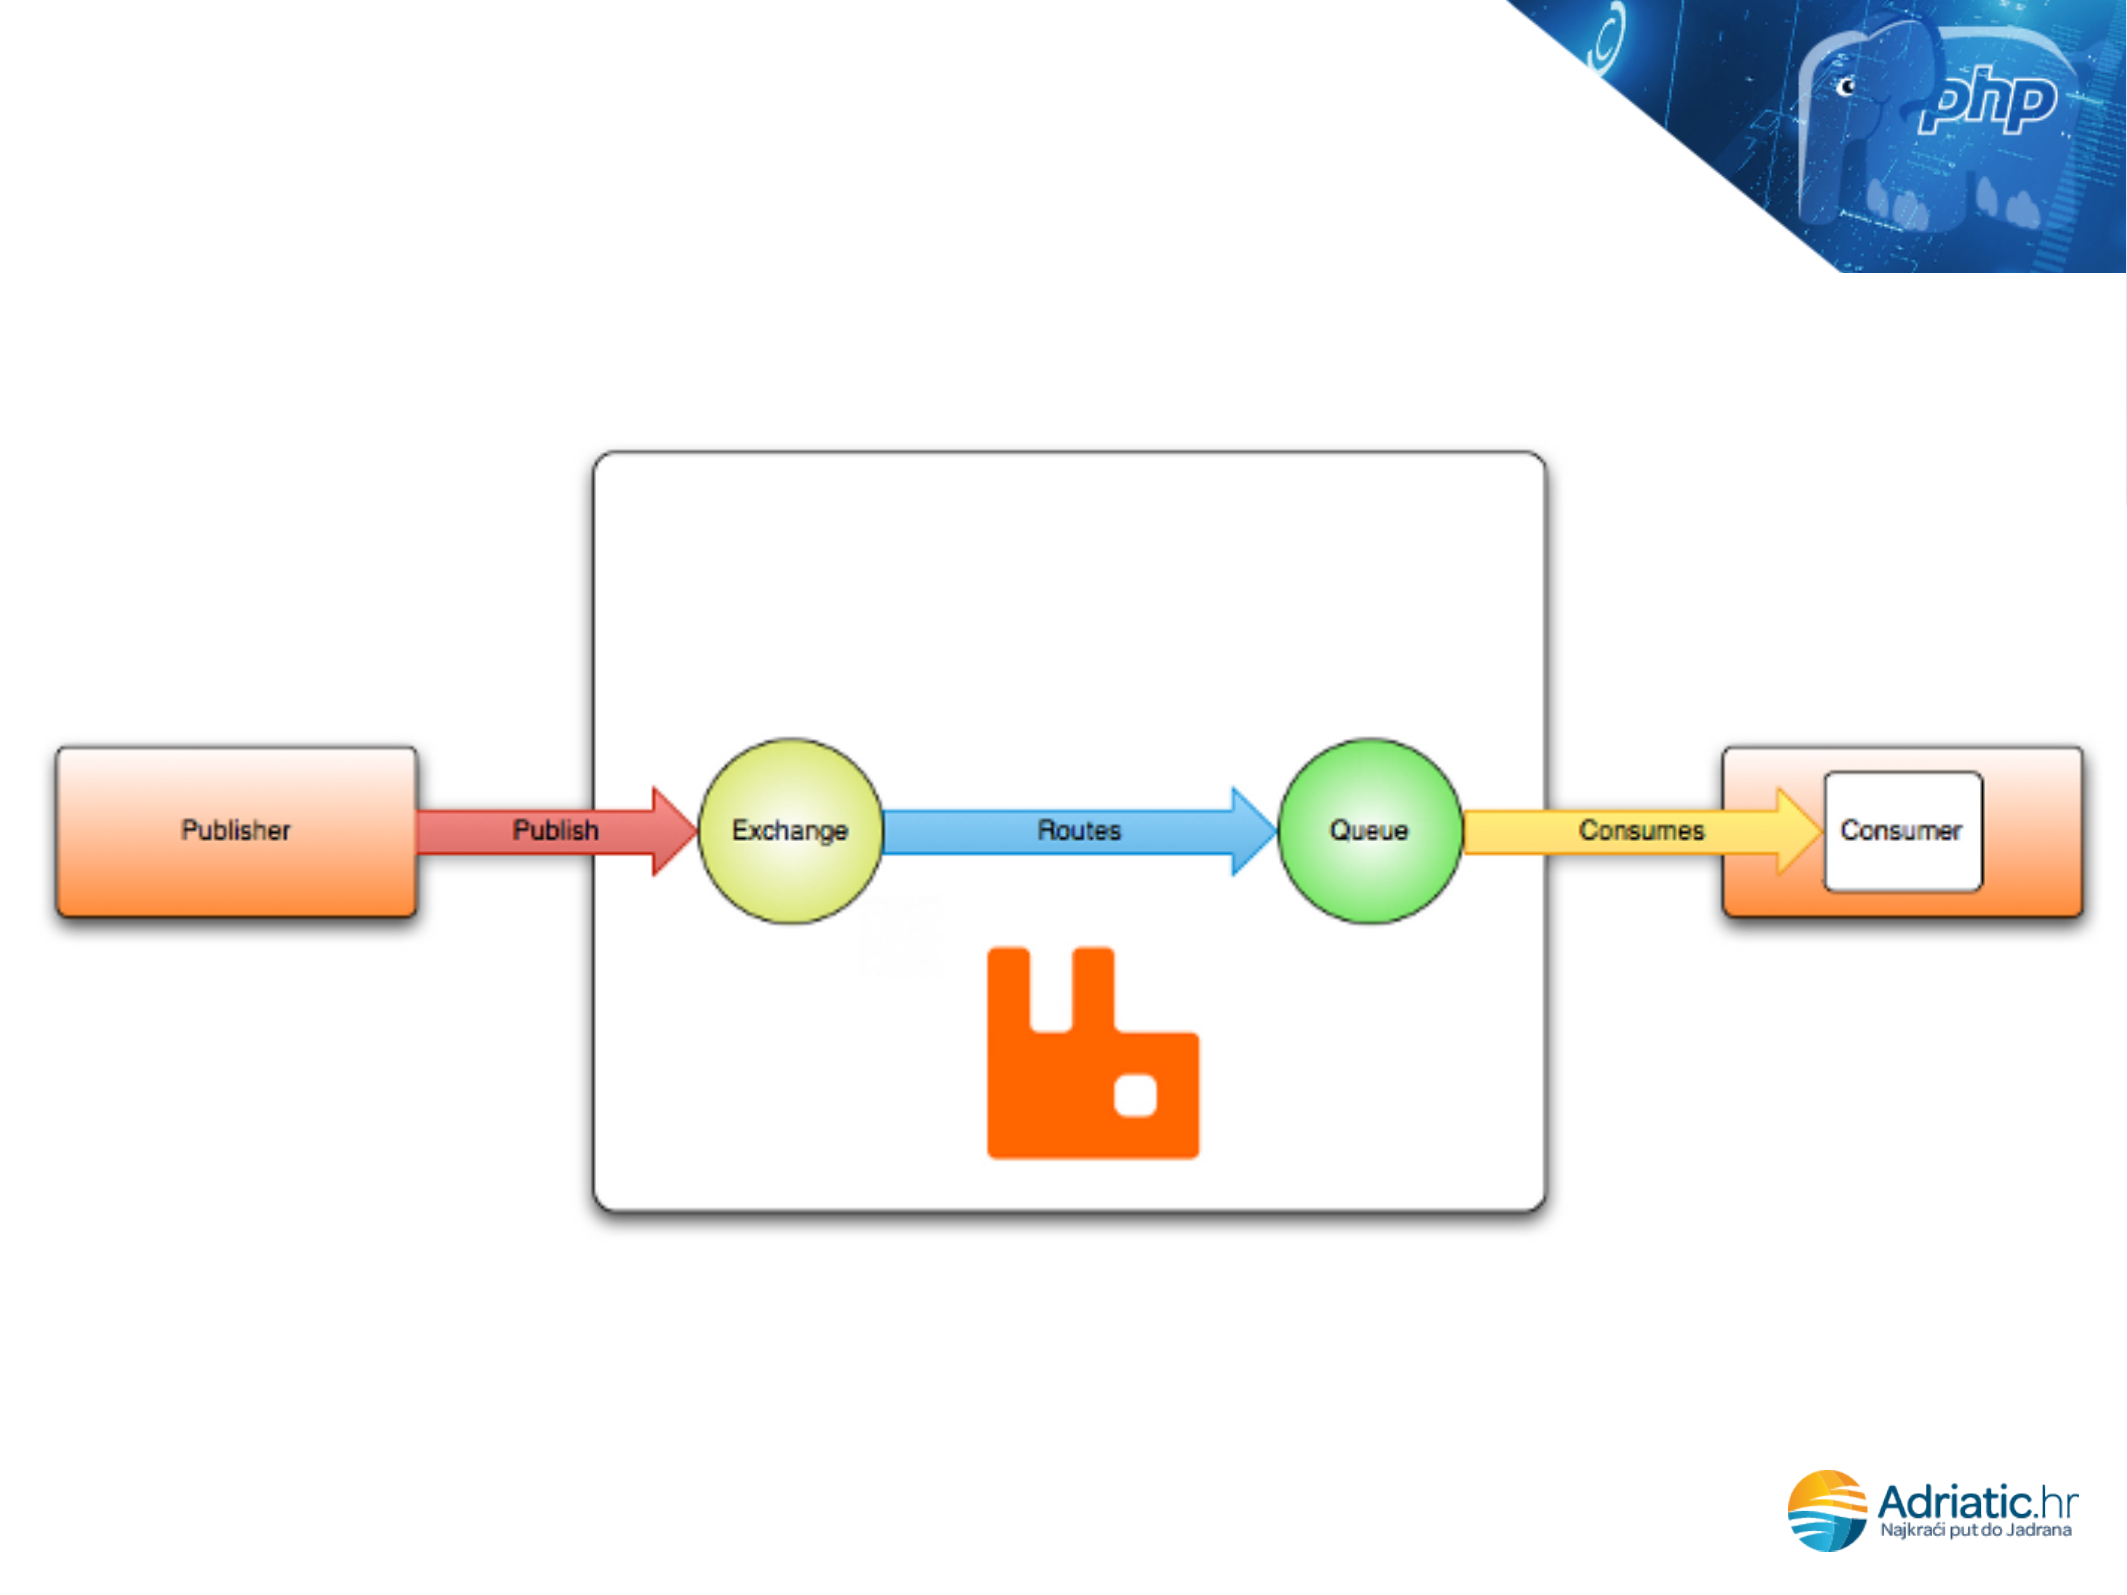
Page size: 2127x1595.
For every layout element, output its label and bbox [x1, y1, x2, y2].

picture [13, 0, 2127, 1264]
picture [1788, 1470, 2079, 1552]
